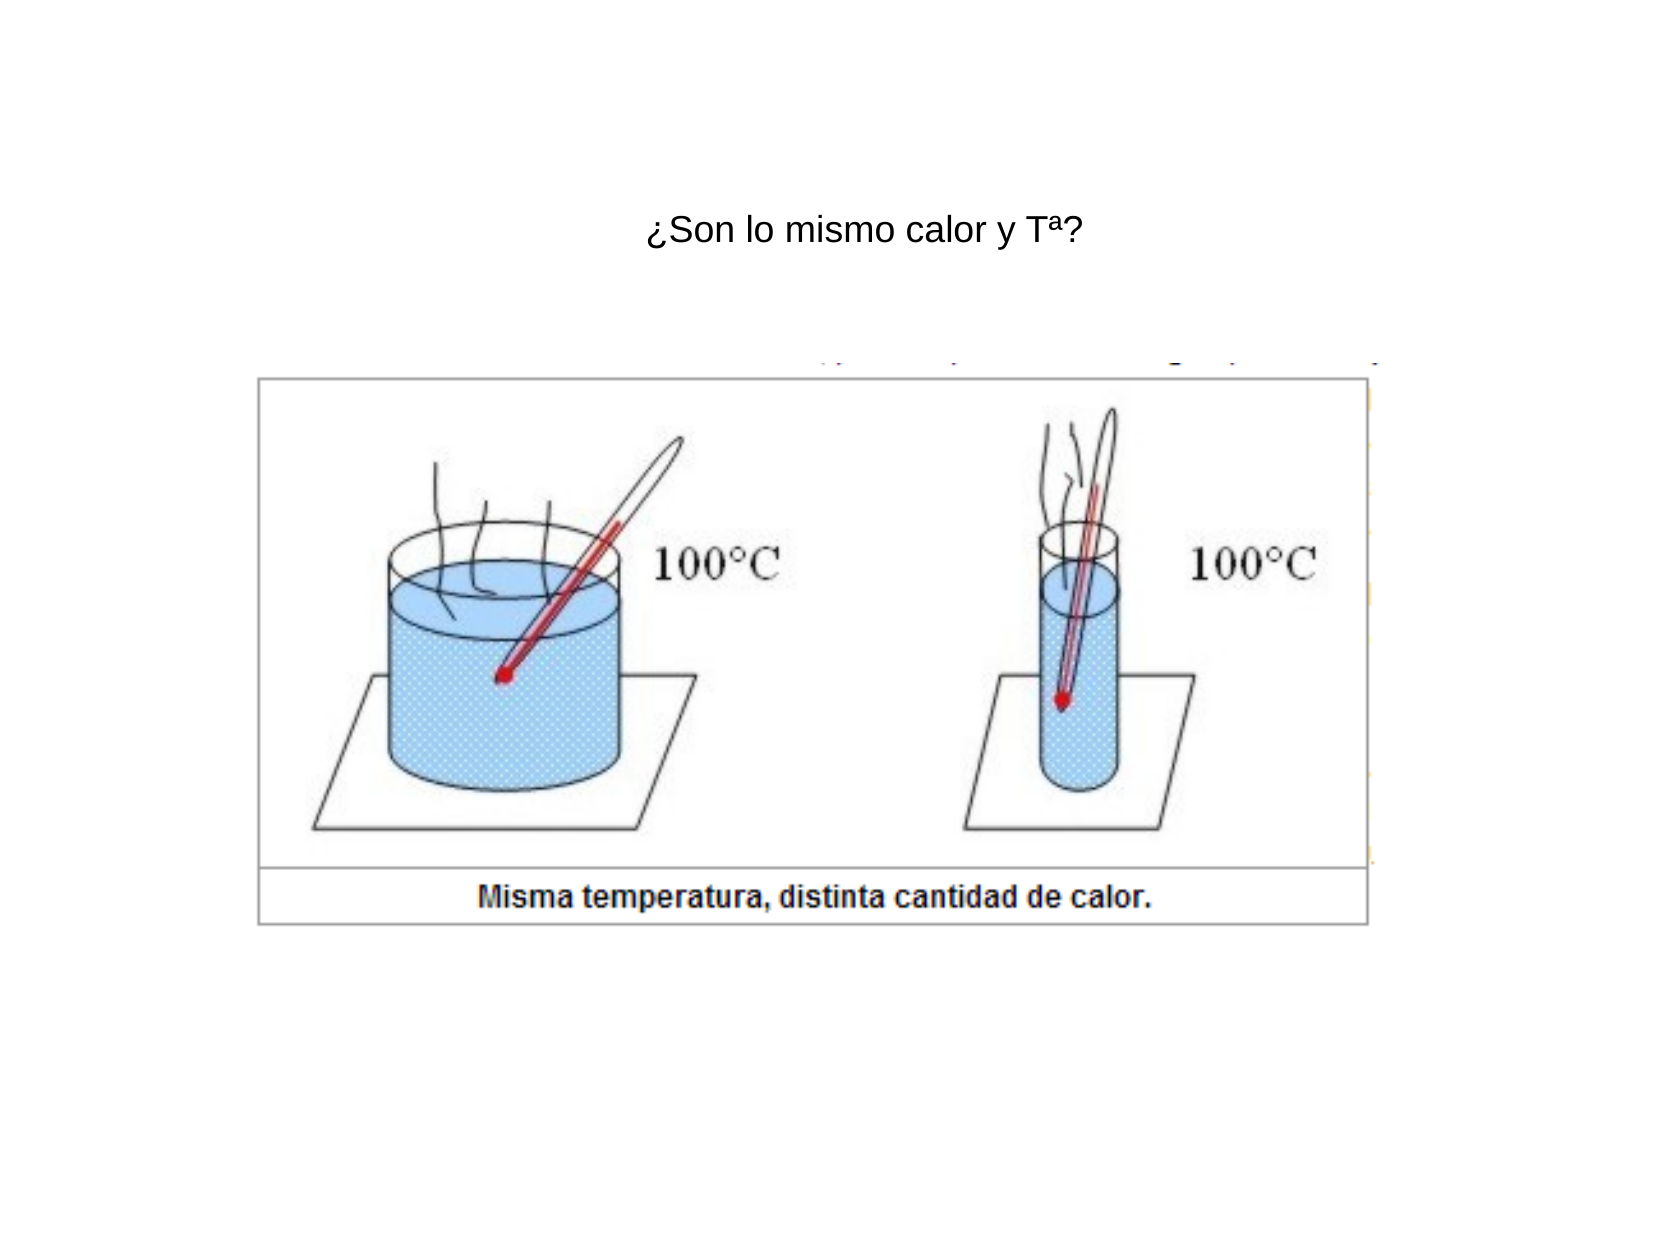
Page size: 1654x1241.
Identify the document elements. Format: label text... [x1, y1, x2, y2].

picture [248, 363, 1390, 934]
text_box ¿Son lo mismo calor y Tª? [630, 200, 1099, 258]
